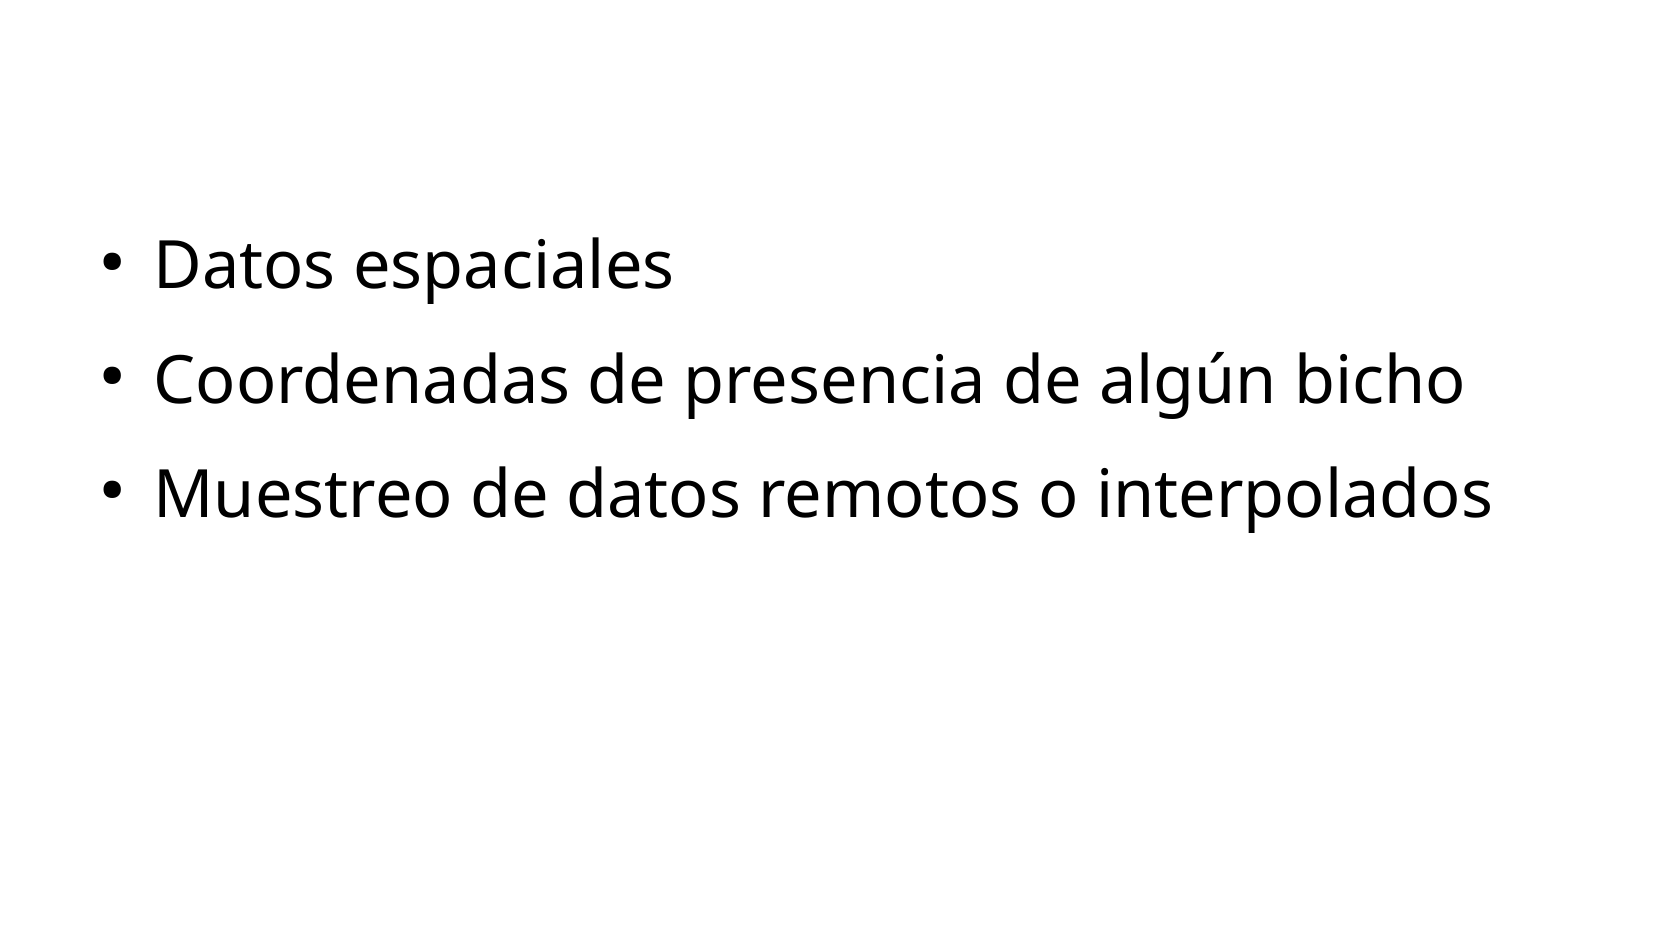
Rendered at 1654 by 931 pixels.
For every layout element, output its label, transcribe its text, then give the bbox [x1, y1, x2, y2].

list Datos espaciales Coordenadas de presencia de algún bicho Muestreo de datos remotos o interpolados [82, 217, 1571, 758]
